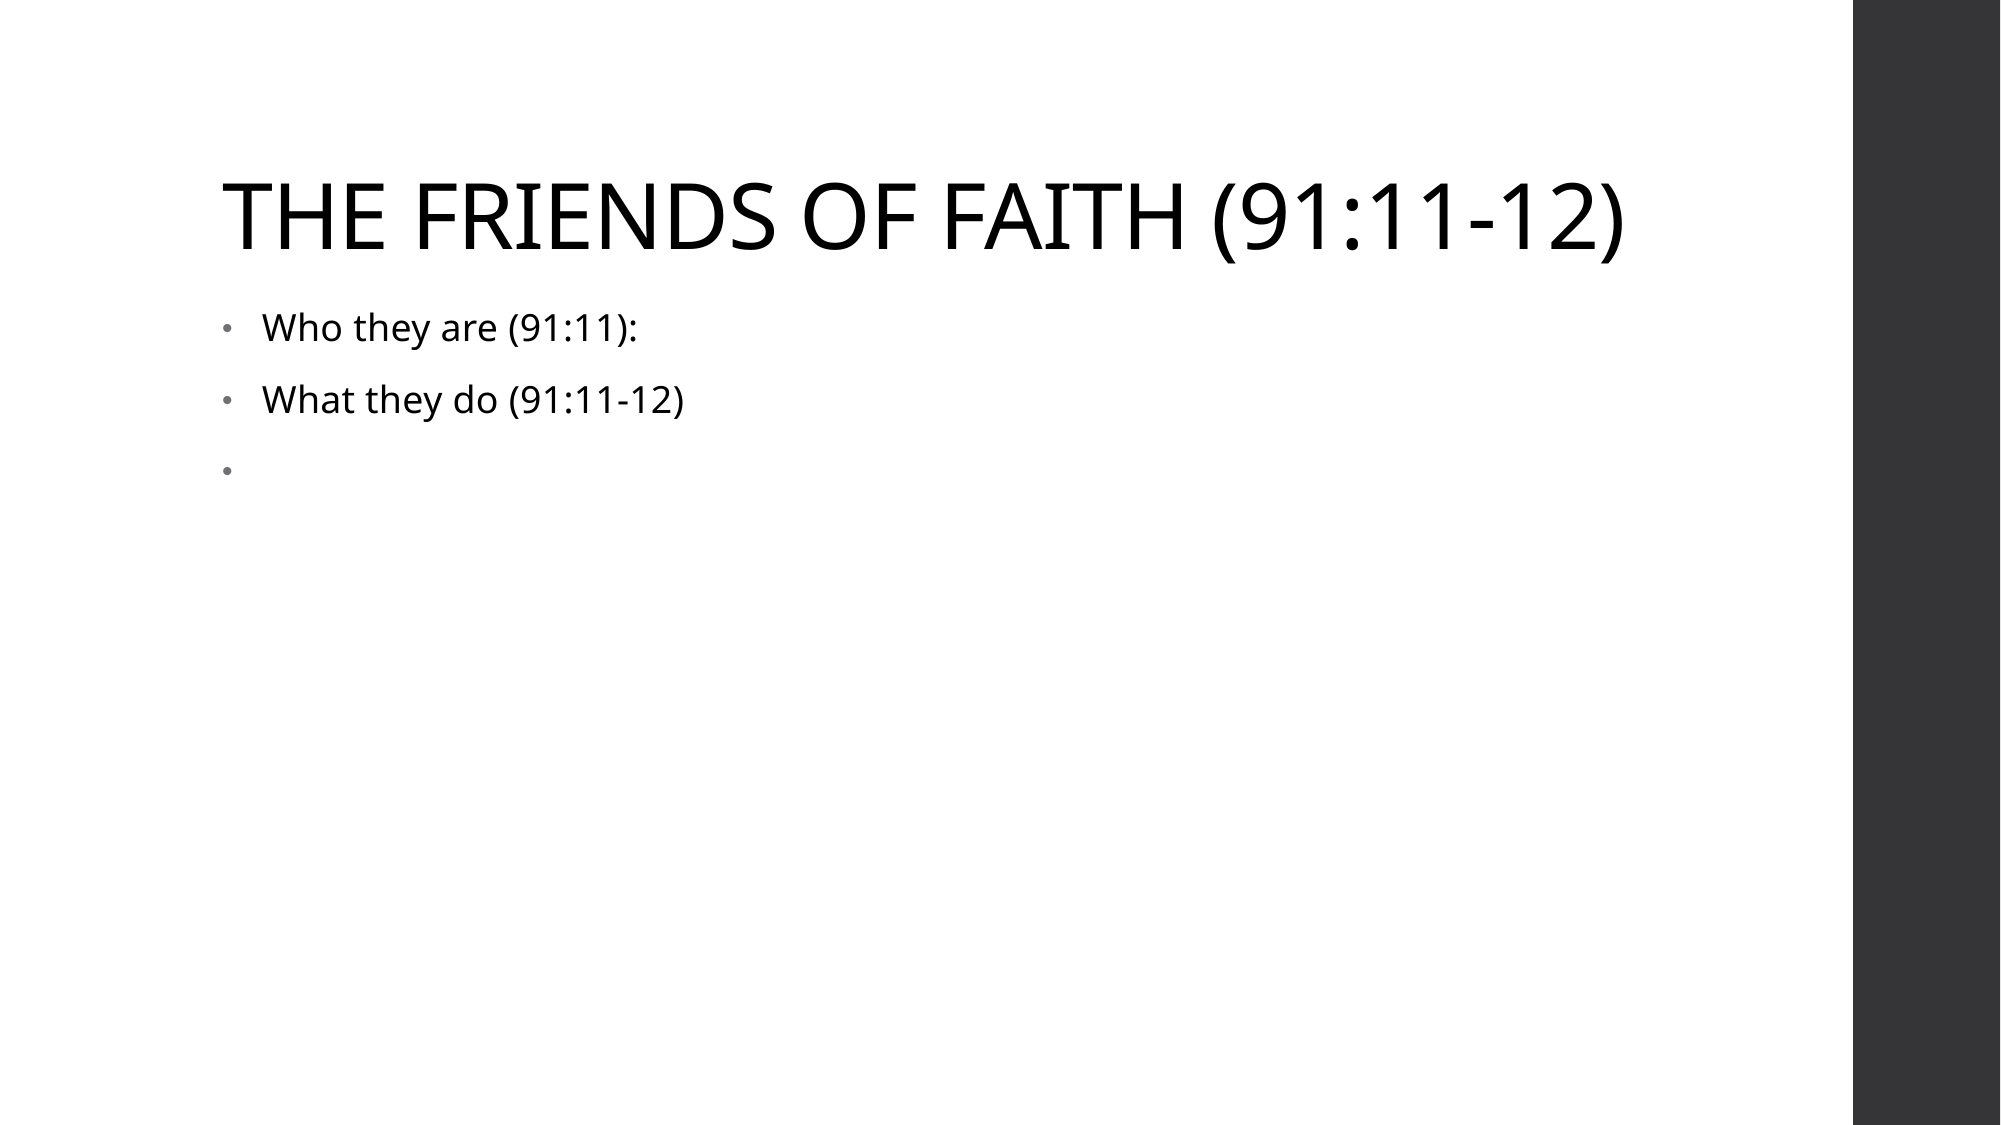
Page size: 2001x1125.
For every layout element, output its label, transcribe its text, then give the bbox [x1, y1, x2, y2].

list Who they are (91:11): What they do (91:11-12) [206, 299, 1617, 1014]
title THE FRIENDS OF FAITH (91:11-12) [206, 60, 1797, 278]
